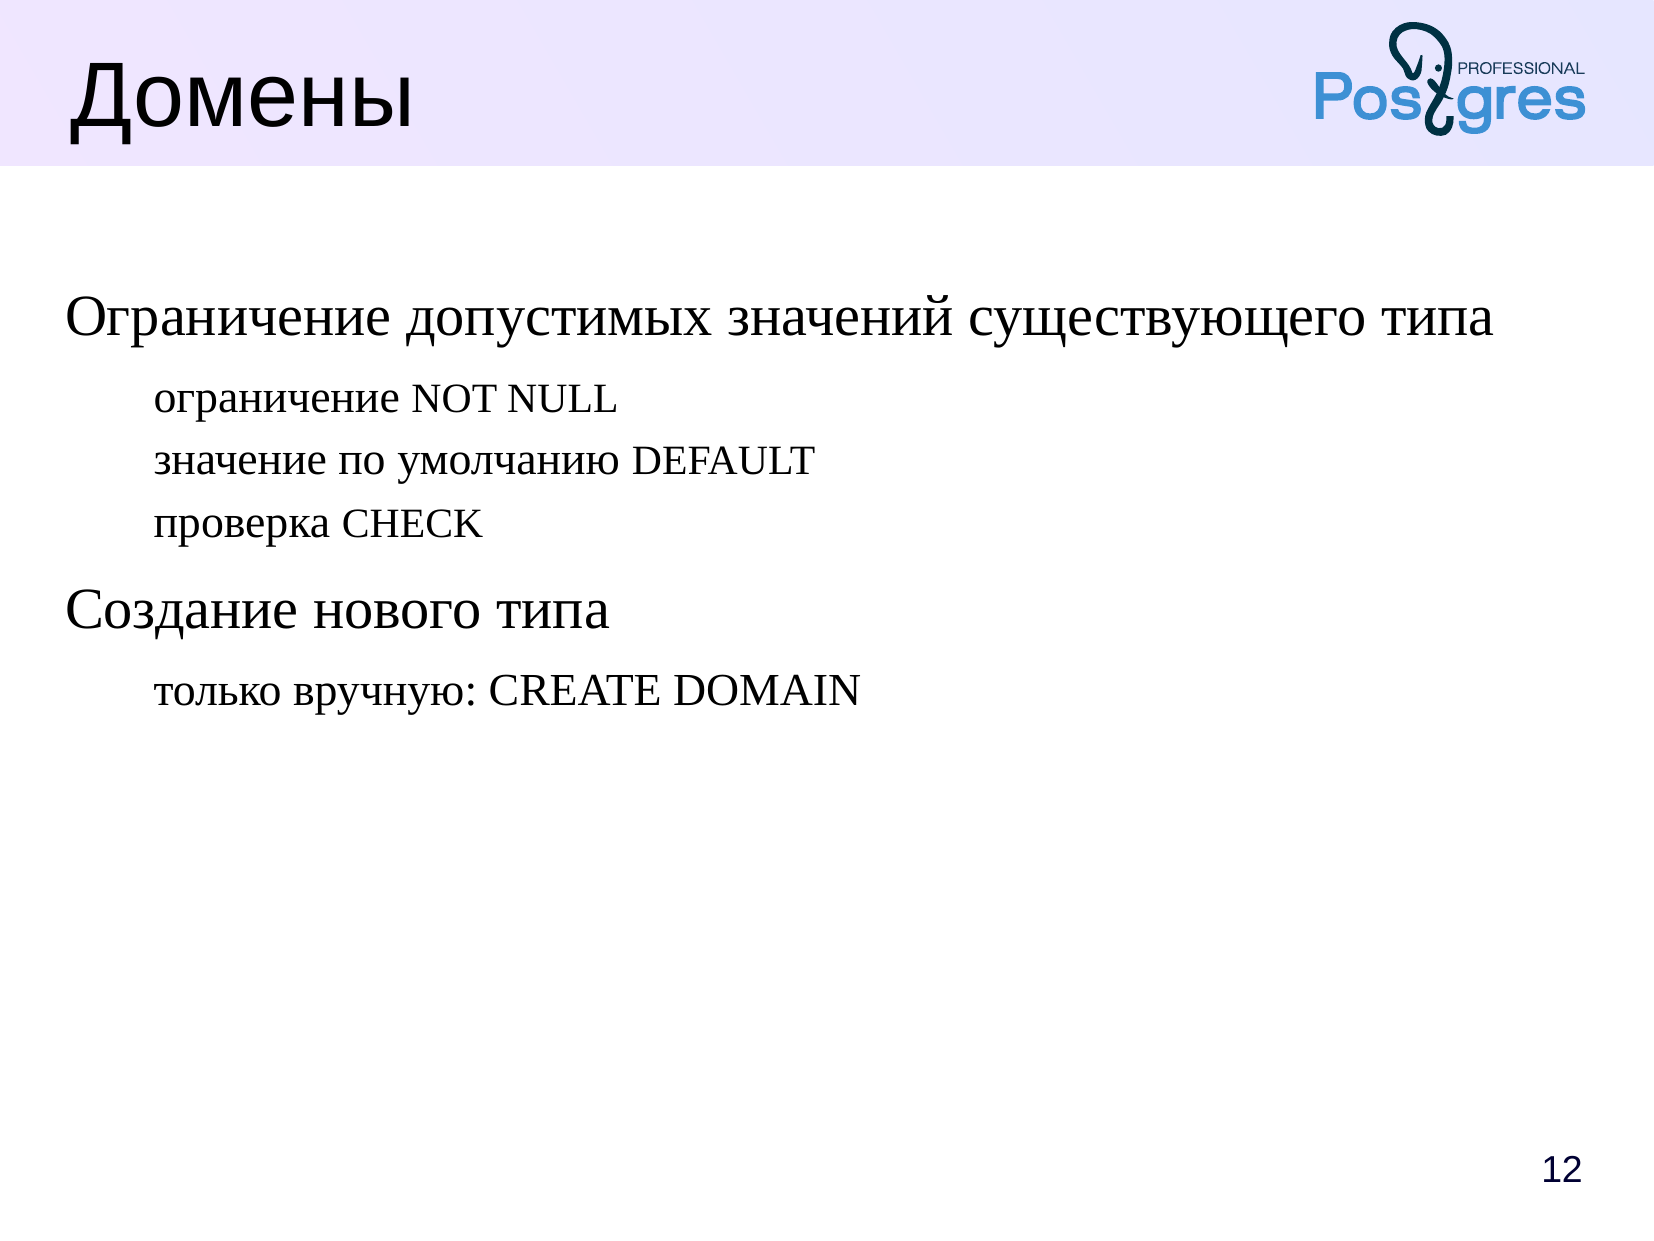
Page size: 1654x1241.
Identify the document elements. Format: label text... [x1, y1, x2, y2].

list Ограничение допустимых значений существующего типа ограничение NOT NULL значение по умолчанию DEFAULT проверка CHECK Создание нового типа только вручную: CREATE DOMAIN [64, 283, 1577, 1141]
title Домены [70, 43, 1241, 147]
